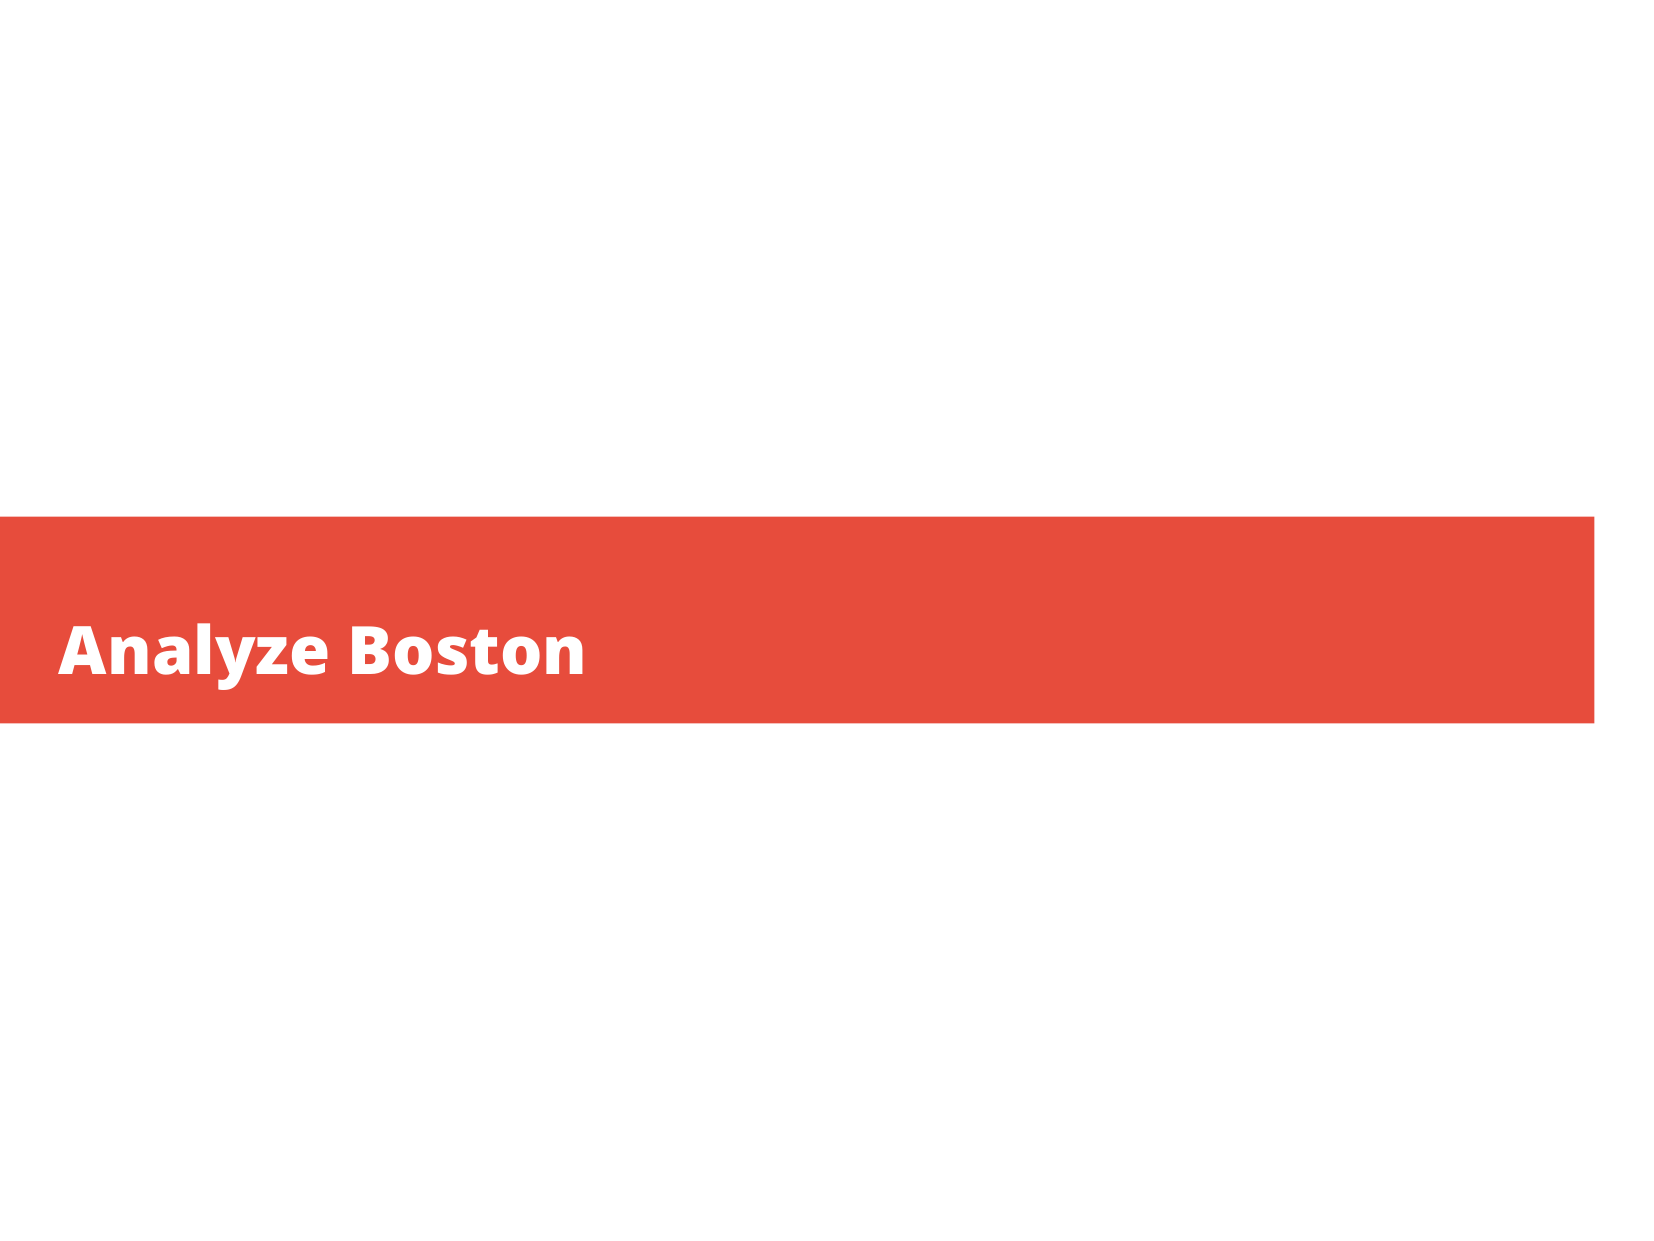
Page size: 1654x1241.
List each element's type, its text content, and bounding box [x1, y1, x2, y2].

title Analyze Boston [59, 546, 1595, 694]
